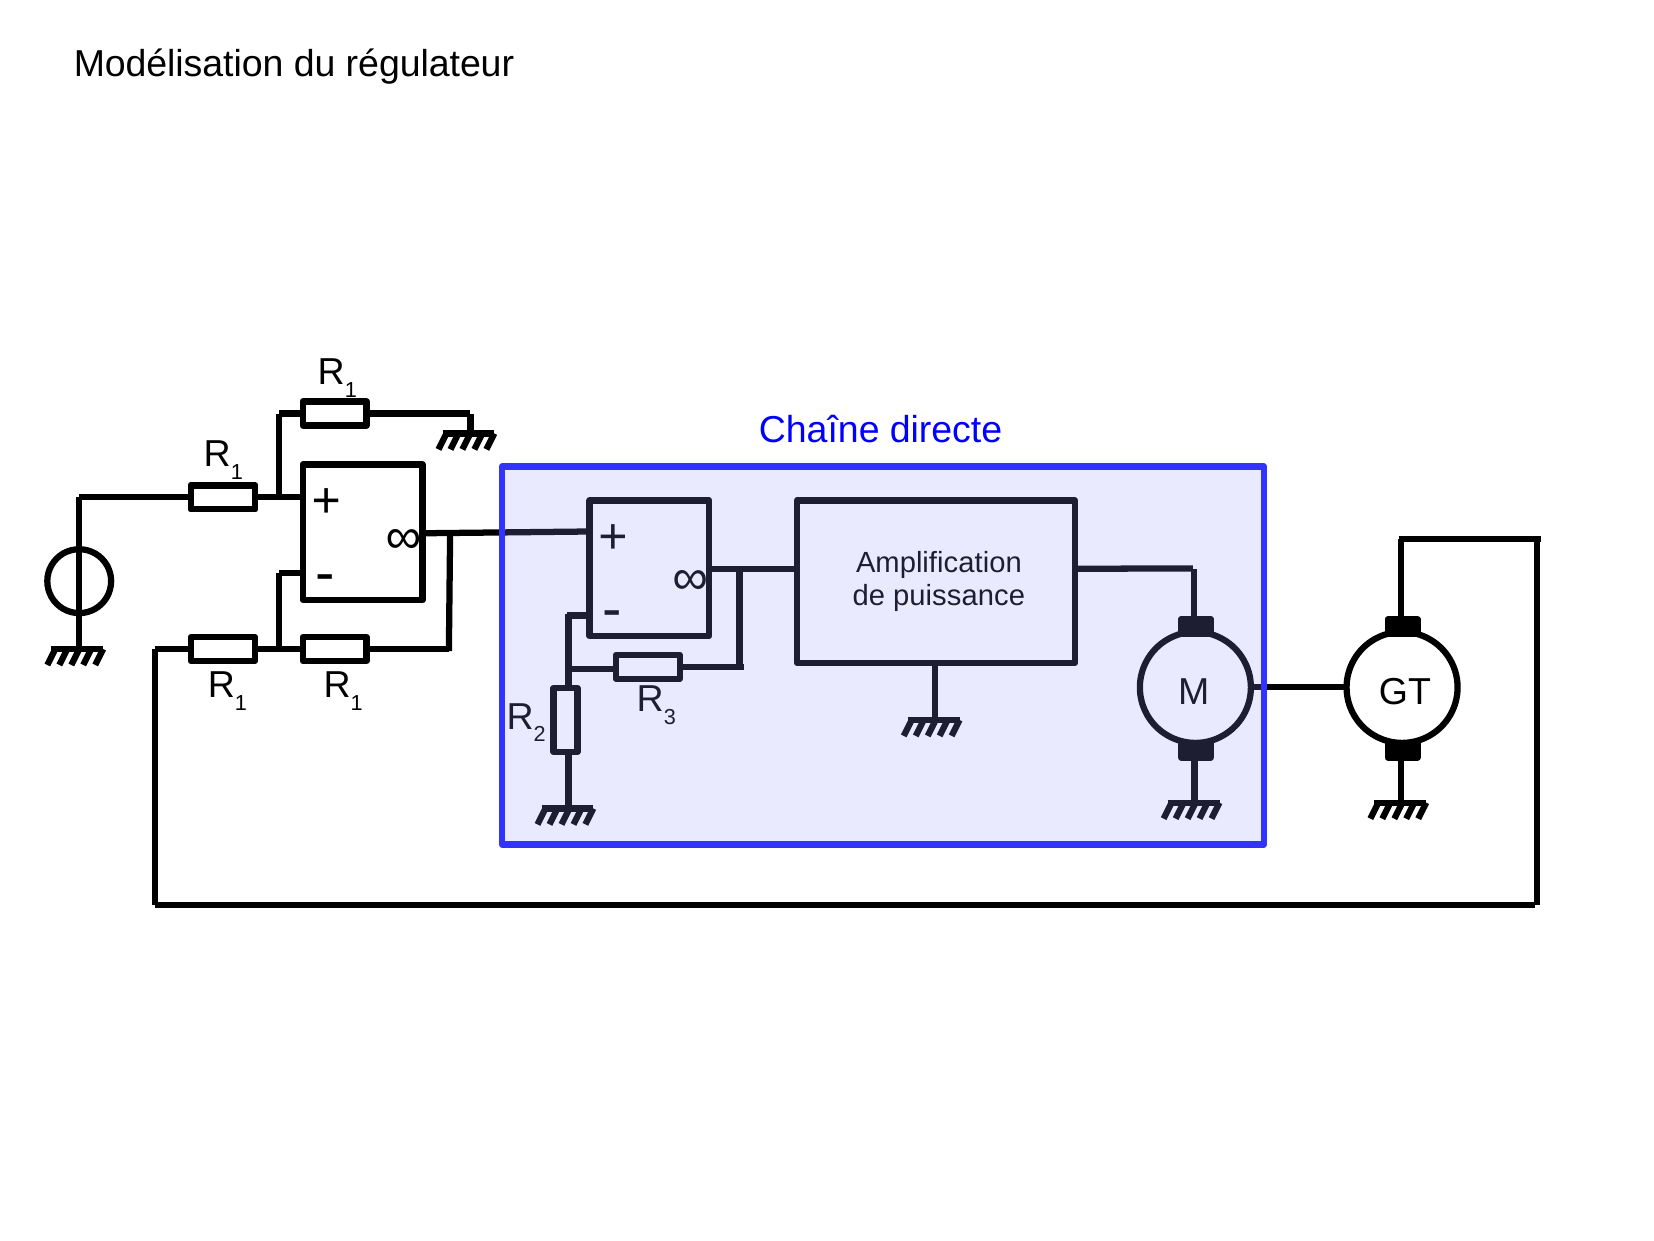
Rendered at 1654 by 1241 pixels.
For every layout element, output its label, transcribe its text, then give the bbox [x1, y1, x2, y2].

text_box [190, 492, 255, 510]
text_box R1 [189, 425, 272, 492]
text_box R1 [302, 343, 379, 410]
text_box [501, 466, 1264, 845]
text_box R2 [491, 687, 501, 754]
text_box Modélisation du régulateur [59, 35, 839, 93]
text_box [302, 637, 367, 662]
text_box [302, 410, 367, 426]
text_box [341, 464, 423, 601]
text_box Chaîne directe [744, 401, 1028, 461]
text_box [1346, 619, 1452, 758]
text_box [190, 637, 255, 662]
text_box GT [1364, 663, 1459, 720]
text_box - [300, 532, 341, 613]
text_box [82, 549, 112, 613]
text_box + [296, 464, 349, 536]
text_box R1 [193, 656, 266, 723]
text_box [47, 549, 76, 613]
text_box R1 [308, 656, 384, 723]
text_box ∞ [370, 500, 411, 572]
